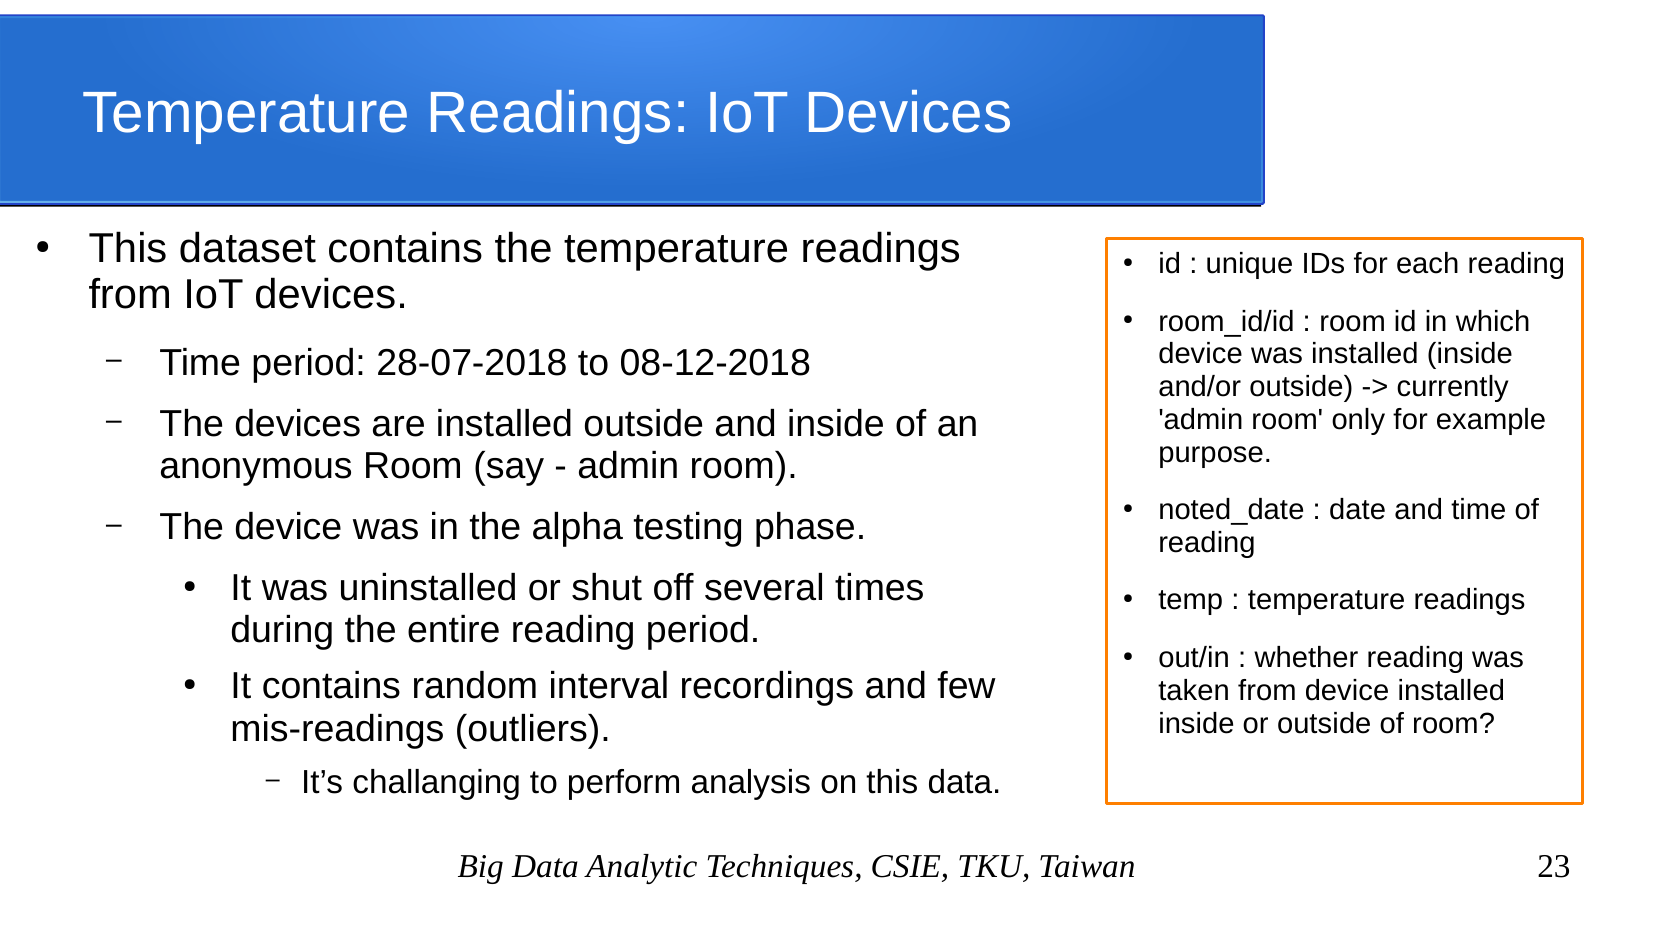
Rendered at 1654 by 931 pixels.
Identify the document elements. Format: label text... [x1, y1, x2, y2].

list This dataset contains the temperature readings from IoT devices. Time period: 28-07-2018 to 08-12-2018 The devices are installed outside and inside of an anonymous Room (say - admin room). The device was in the alpha testing phase. It was uninstalled or shut off several times during the entire reading period. It contains random interval recordings and few mis-readings (outliers). It’s challanging to perform analysis on this data. [17, 224, 1028, 851]
title Temperature Readings: IoT Devices [82, 35, 1235, 189]
text_box id : unique IDs for each reading room_id/id : room id in which device was installed (inside and/or outside) -> currently 'admin room' only for example purpose. noted_date : date and time of reading temp : temperature readings out/in : whether reading was taken from device installed inside or outside of room? [1106, 238, 1583, 804]
